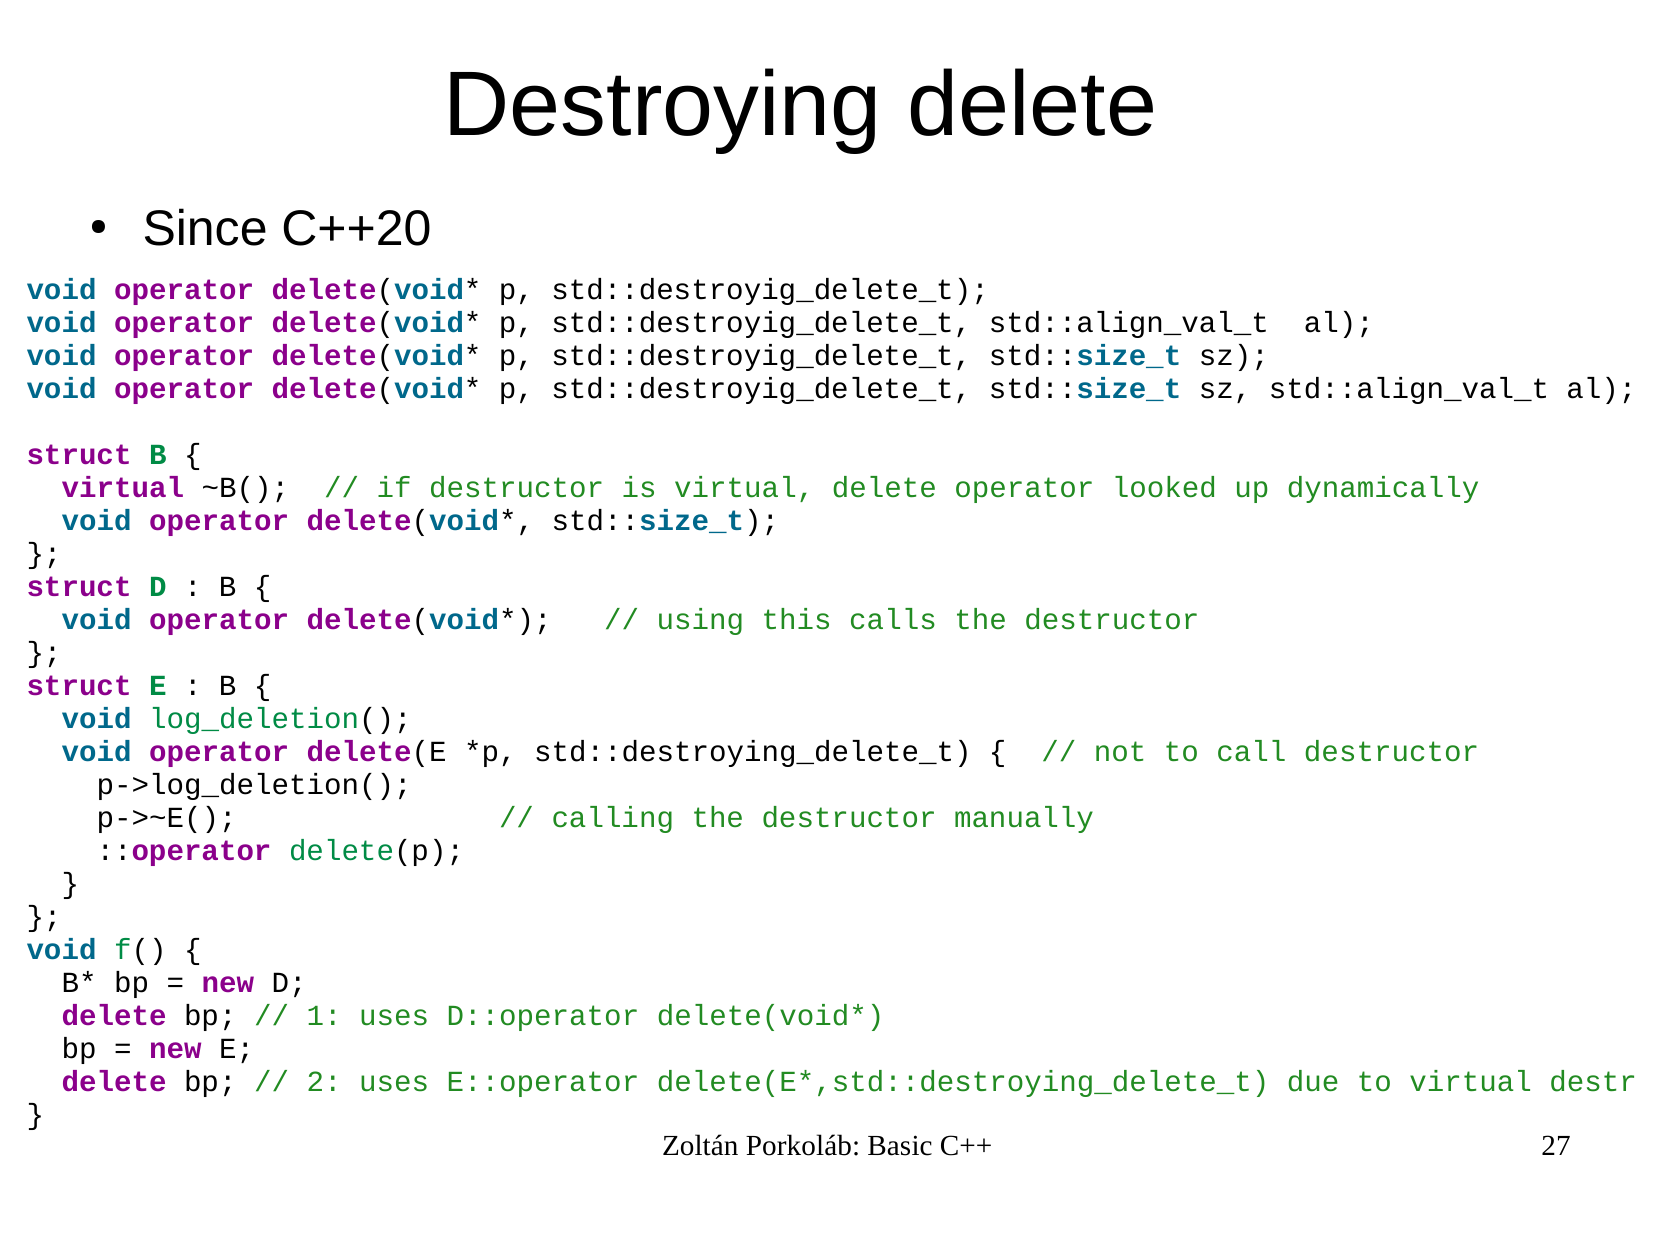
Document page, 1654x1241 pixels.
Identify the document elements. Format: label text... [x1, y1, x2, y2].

title Destroying delete [56, 0, 1546, 208]
text_box void operator delete(void* p, std::destroyig_delete_t); void operator delete(void* p, std::destroyig_delete_t, std::align_val_t al); void operator delete(void* p, std::destroyig_delete_t, std::size_t sz); void operator delete(void* p, std::destroyig_delete_t, std::size_t sz, std::align_val_t al); struct B { virtual ~B(); // if destructor is virtual, delete operator looked up dynamically void operator delete(void*, std::size_t); }; struct D : B { void operator delete(void*); // using this calls the destructor }; struct E : B { void log_deletion(); void operator delete(E *p, std::destroying_delete_t) { // not to call destructor p->log_deletion(); p->~E(); // calling the destructor manually ::operator delete(p); } }; void f() { B* bp = new D; delete bp; // 1: uses D::operator delete(void*) bp = new E; delete bp; // 2: uses E::operator delete(E*,std::destroying_delete_t) due to virtual destr } [11, 267, 1654, 1181]
list Since C++20 [71, 119, 1606, 267]
